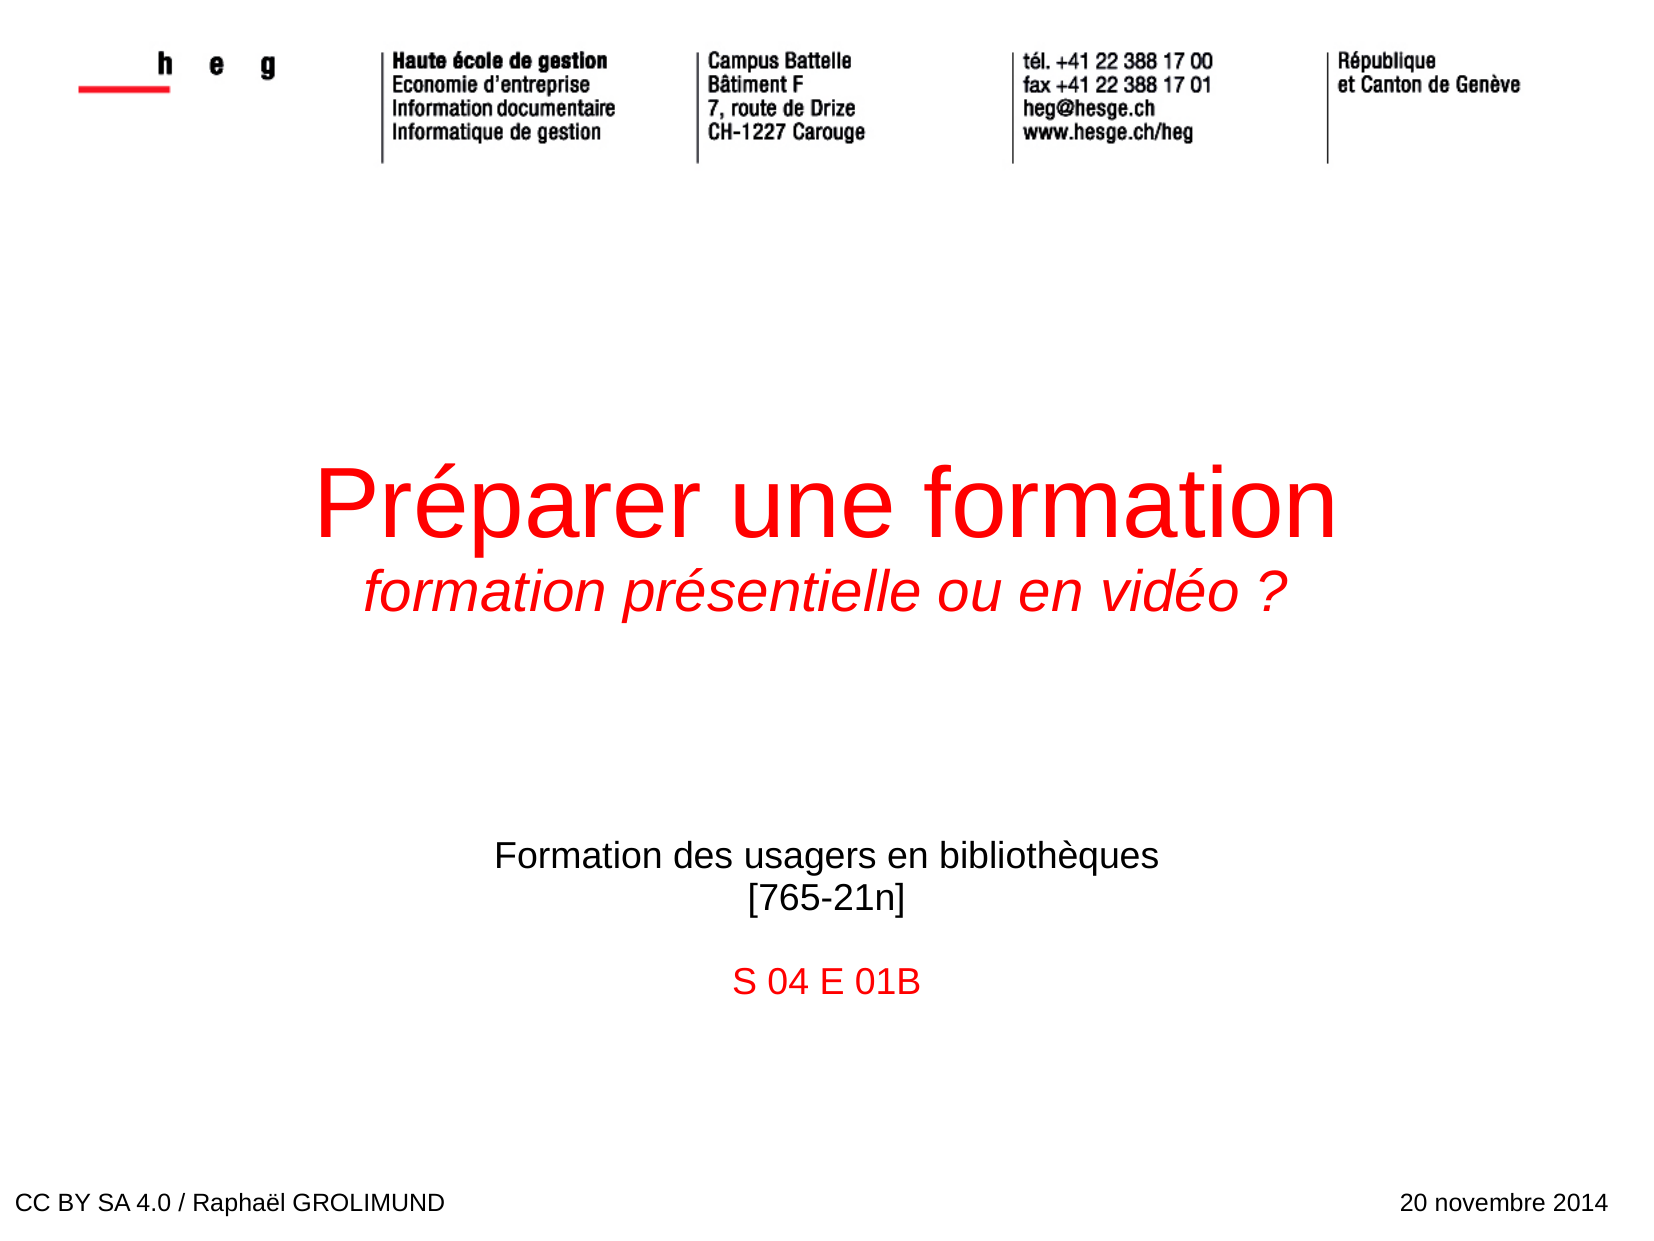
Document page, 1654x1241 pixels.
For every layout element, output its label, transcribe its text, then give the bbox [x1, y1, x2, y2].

text_box Formation des usagers en bibliothèques [765-21n] S 04 E 01B [354, 826, 1300, 1010]
picture [0, 0, 1654, 208]
text_box CC BY SA 4.0 / Raphaël GROLIMUND 20 novembre 2014 [0, 1181, 1654, 1224]
text_box Préparer une formation formation présentielle ou en vidéo ? [147, 439, 1506, 632]
